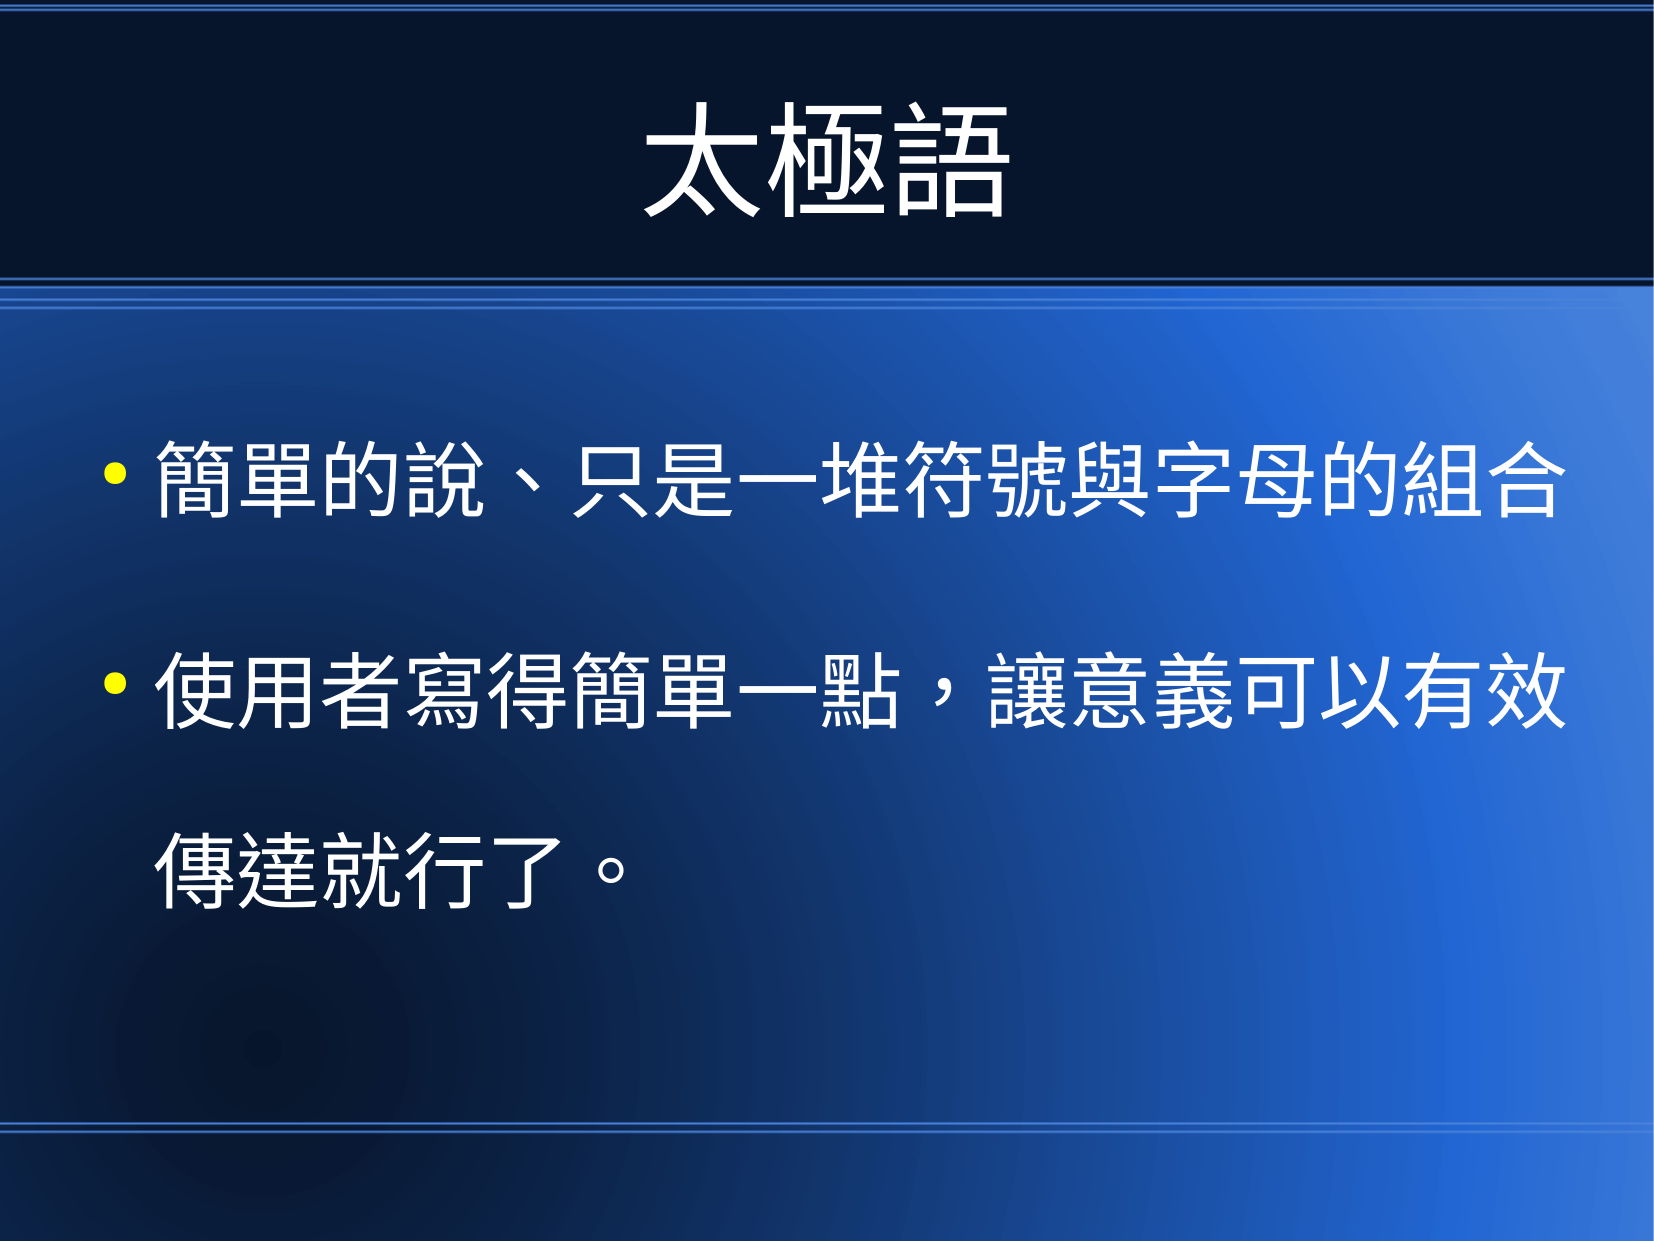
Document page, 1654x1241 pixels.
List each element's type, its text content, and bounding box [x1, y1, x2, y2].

list 簡單的說、只是一堆符號與字母的組合 使用者寫得簡單一點，讓意義可以有效傳達就行了。 [82, 355, 1607, 1241]
title 太極語 [82, 49, 1571, 257]
picture [0, 0, 1654, 1241]
